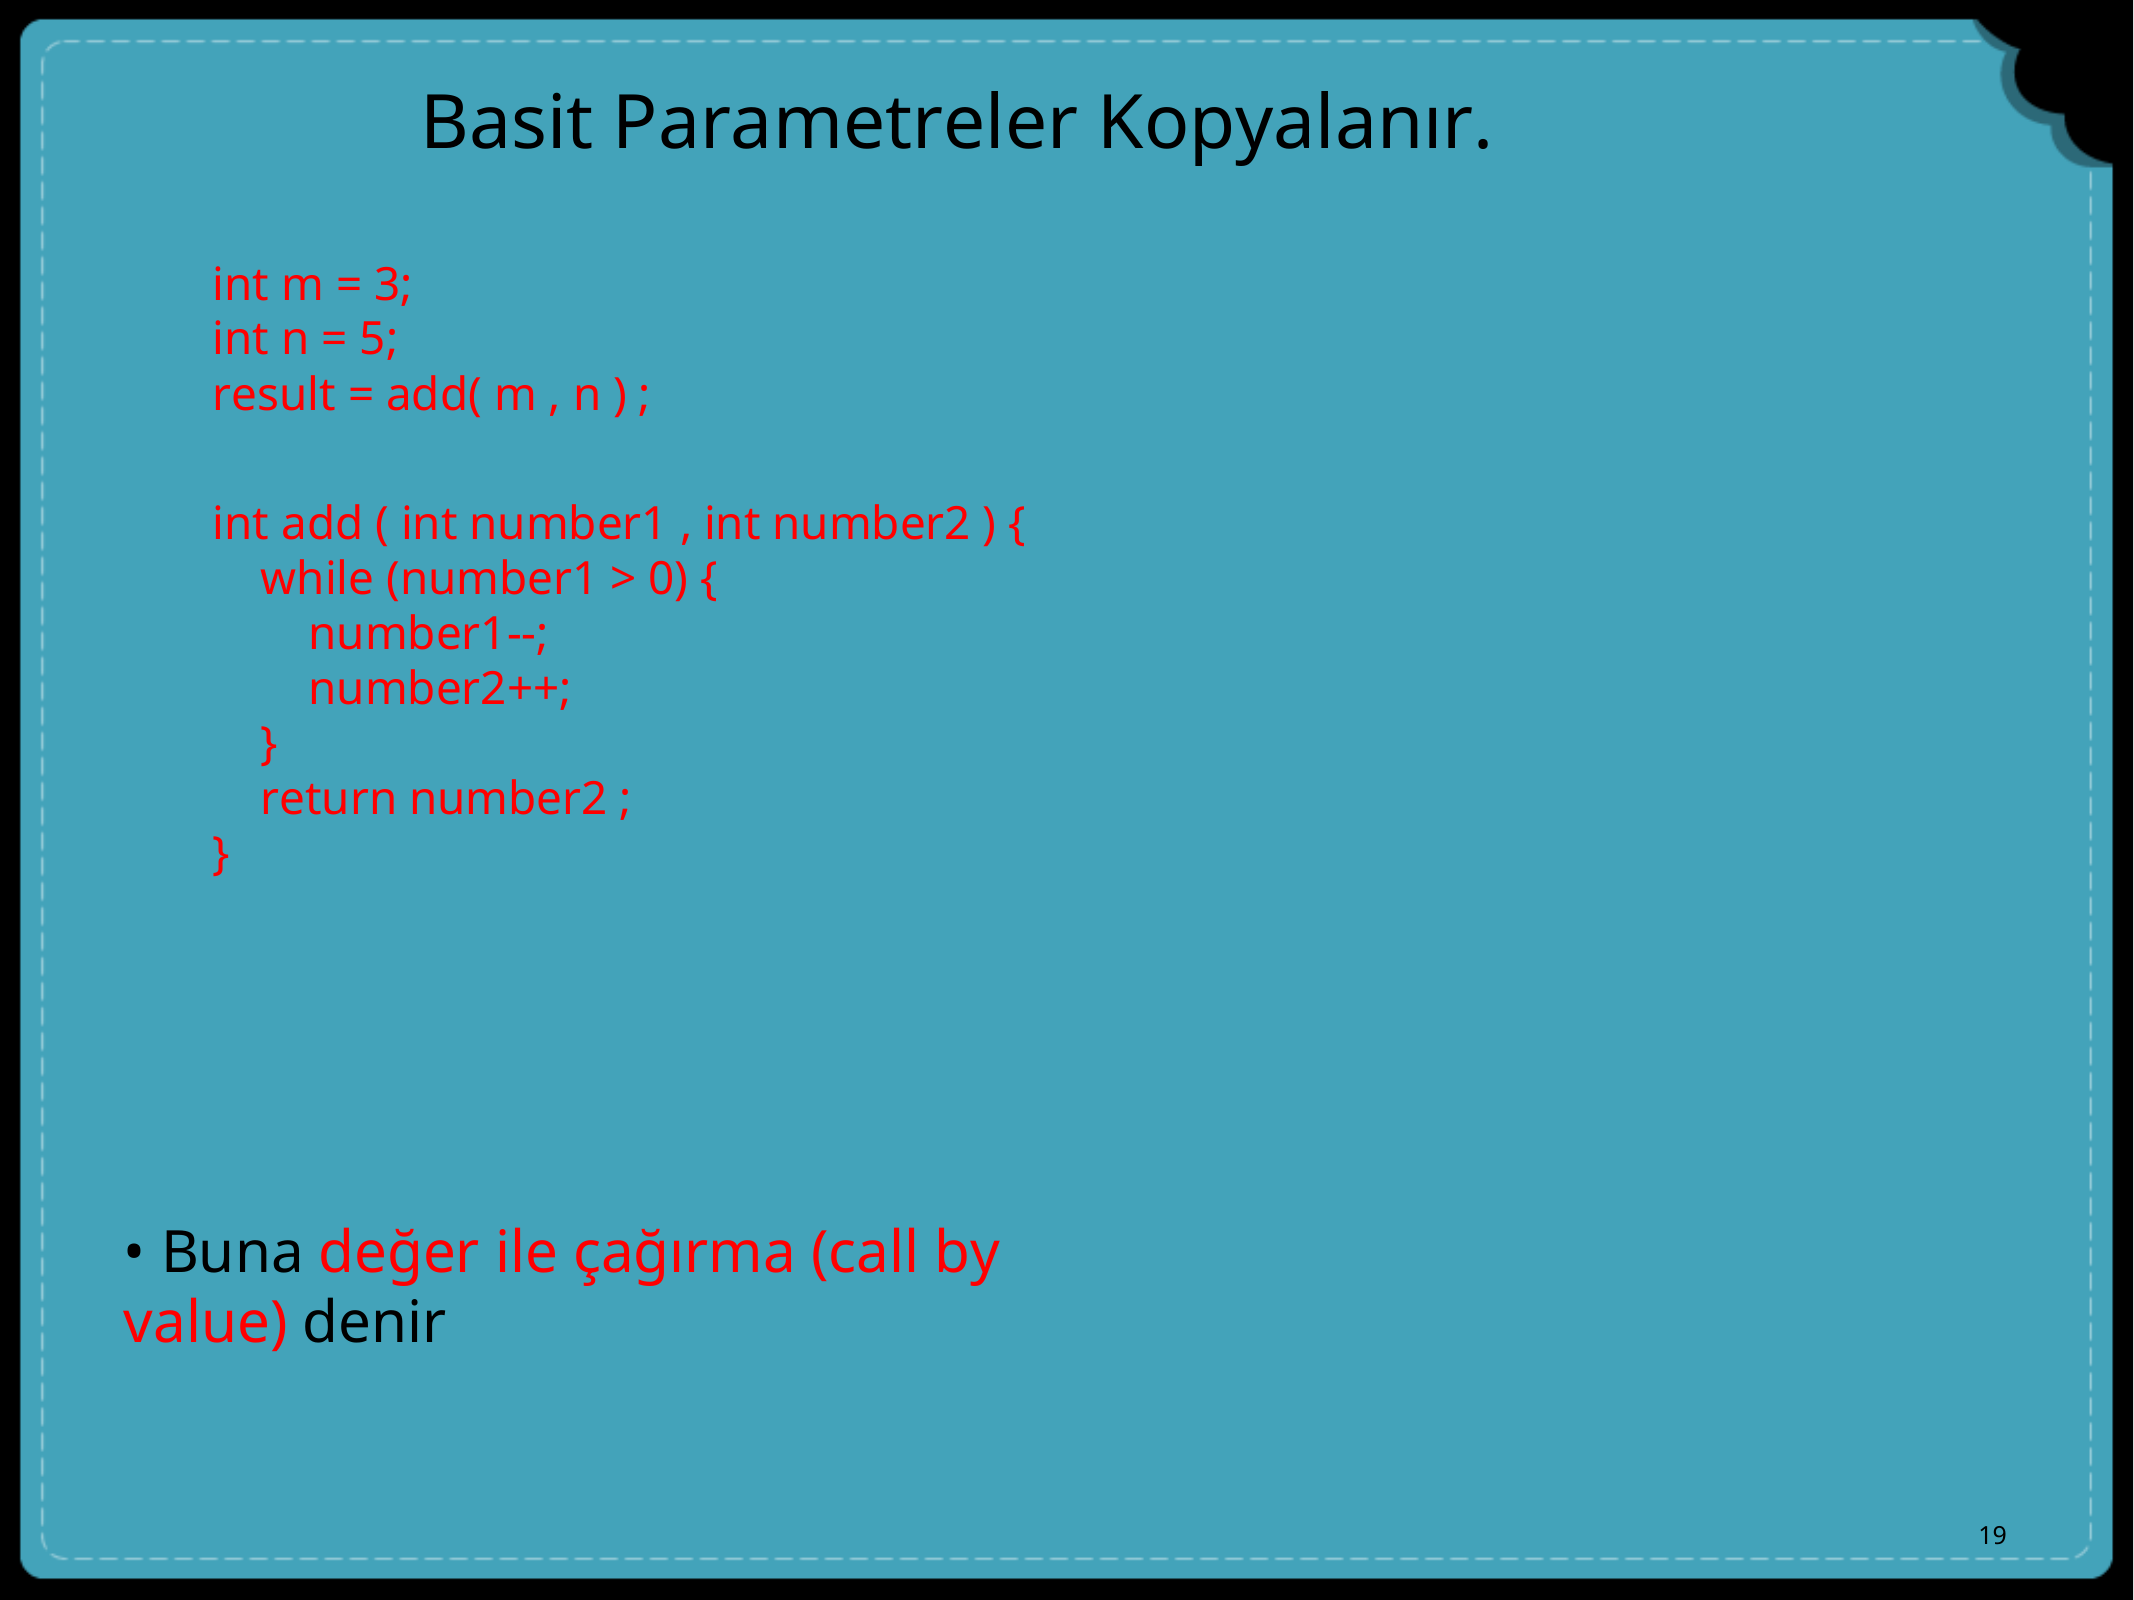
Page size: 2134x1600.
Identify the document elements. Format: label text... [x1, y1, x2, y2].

list int m = 3; int n = 5; result = add( m , n ) ; int add ( int number1 , int number2 ) { while (number1 > 0) { number1--; number2++; } return number2 ; } [88, 246, 1902, 1207]
title Basit Parametreler Kopyalanır. [117, 66, 1798, 246]
picture [0, 0, 2134, 1600]
text_box • Buna değer ile çağırma (call by value) denir [109, 1206, 1017, 1362]
